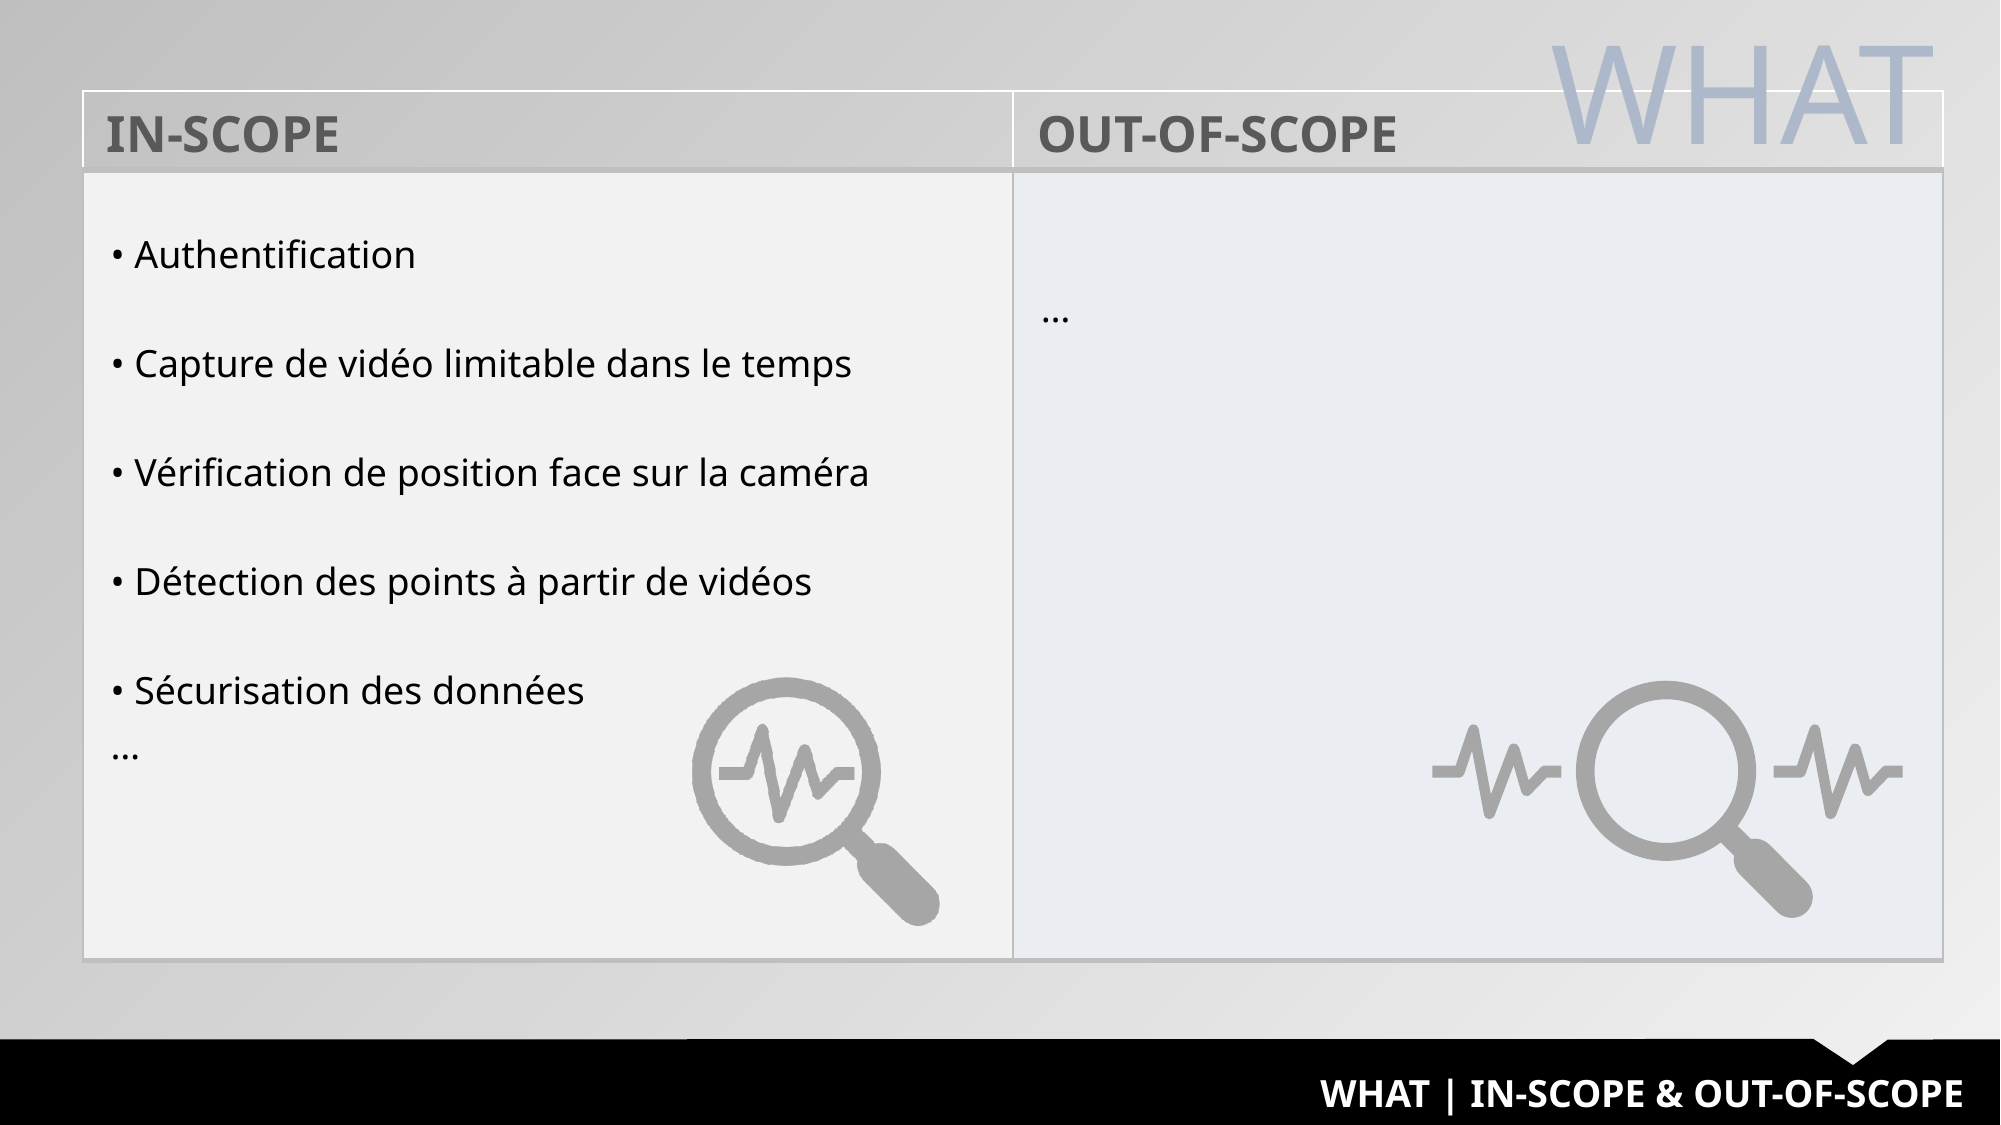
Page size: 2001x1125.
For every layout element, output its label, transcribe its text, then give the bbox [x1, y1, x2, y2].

table_cell • Authentification • Capture de vidéo limitable dans le temps • Vérification de position face sur la caméra • Détection des points à partir de vidéos • Sécurisation des données … [84, 173, 1012, 958]
text_box [1773, 724, 1903, 820]
table_cell … [1014, 173, 1942, 958]
text_box [0, 1038, 2000, 1125]
text_box WHAT | IN-SCOPE & OUT-OF-SCOPE [620, 1062, 1980, 1123]
table_header IN-SCOPE [84, 92, 1012, 167]
picture [667, 651, 968, 952]
text_box [1432, 724, 1562, 820]
text_box [1575, 680, 1813, 918]
text_box WHAT [1363, 0, 1951, 180]
table_header OUT-OF-SCOPE [1014, 92, 1363, 167]
